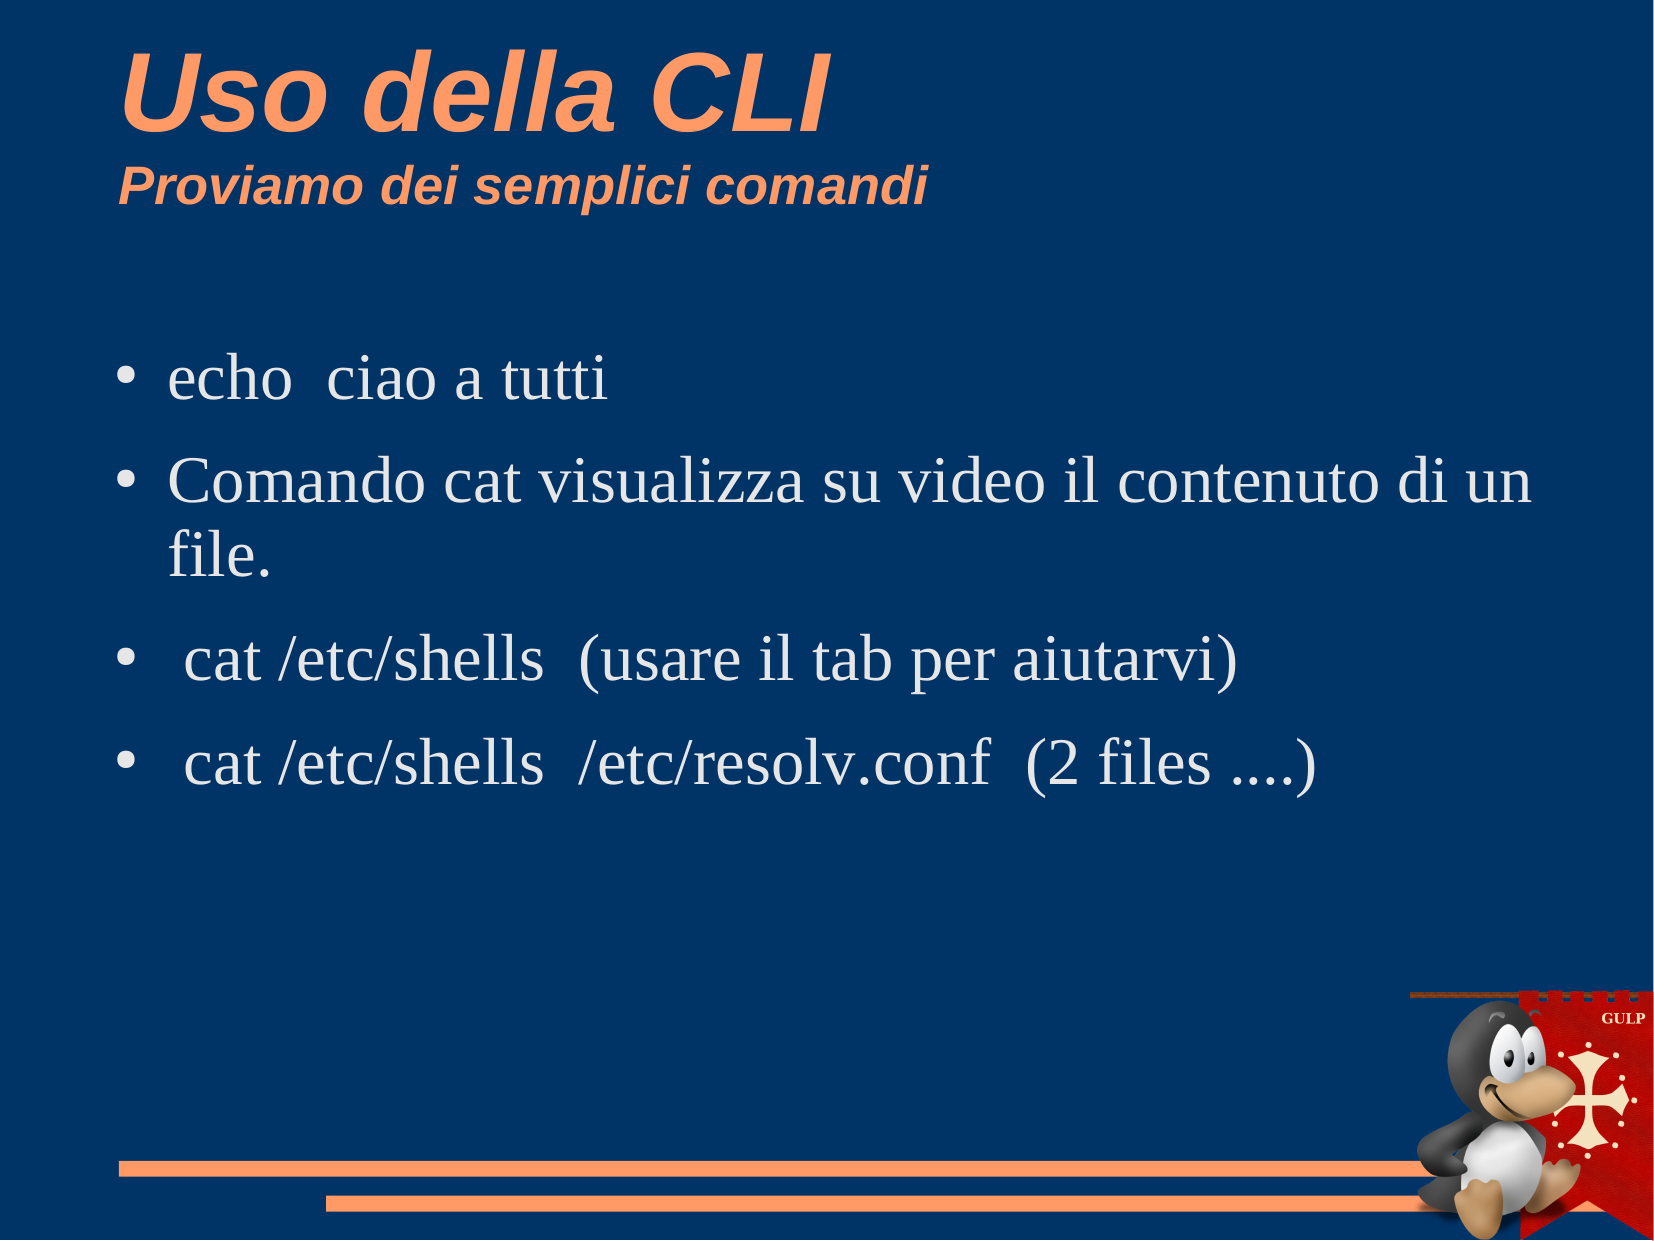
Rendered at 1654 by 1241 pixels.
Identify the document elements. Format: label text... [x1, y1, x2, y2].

picture [1410, 990, 1654, 1241]
title Uso della CLI Proviamo dei semplici comandi [118, 29, 1531, 236]
list echo ciao a tutti Comando cat visualizza su video il contenuto di un file. cat /etc/shells (usare il tab per aiutarvi) cat /etc/shells /etc/resolv.conf (2 files ....) [96, 236, 1536, 891]
